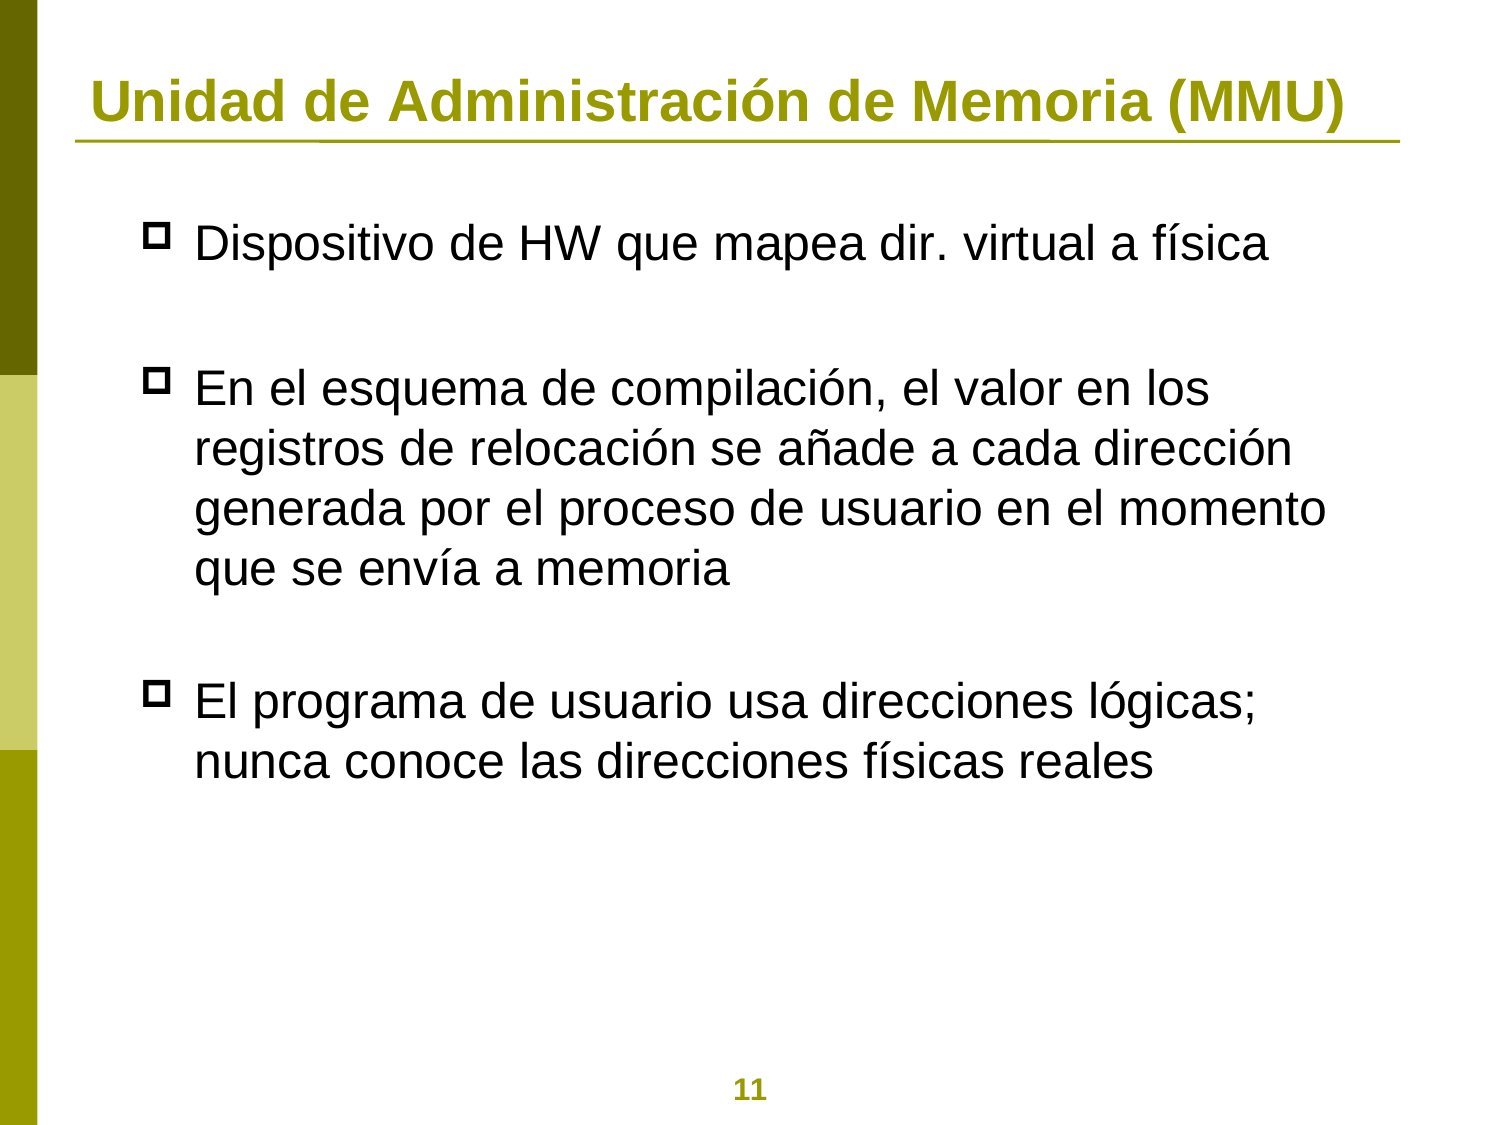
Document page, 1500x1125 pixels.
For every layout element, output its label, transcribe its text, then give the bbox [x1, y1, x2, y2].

text_box Unidad de Administración de Memoria (MMU) [75, 45, 1426, 141]
text_box Dispositivo de HW que mapea dir. virtual a física En el esquema de compilación, el valor en los registros de relocación se añade a cada dirección generada por el proceso de usuario en el momento que se envía a memoria El programa de usuario usa direcciones lógicas; nunca conoce las direcciones físicas reales [124, 203, 1405, 934]
